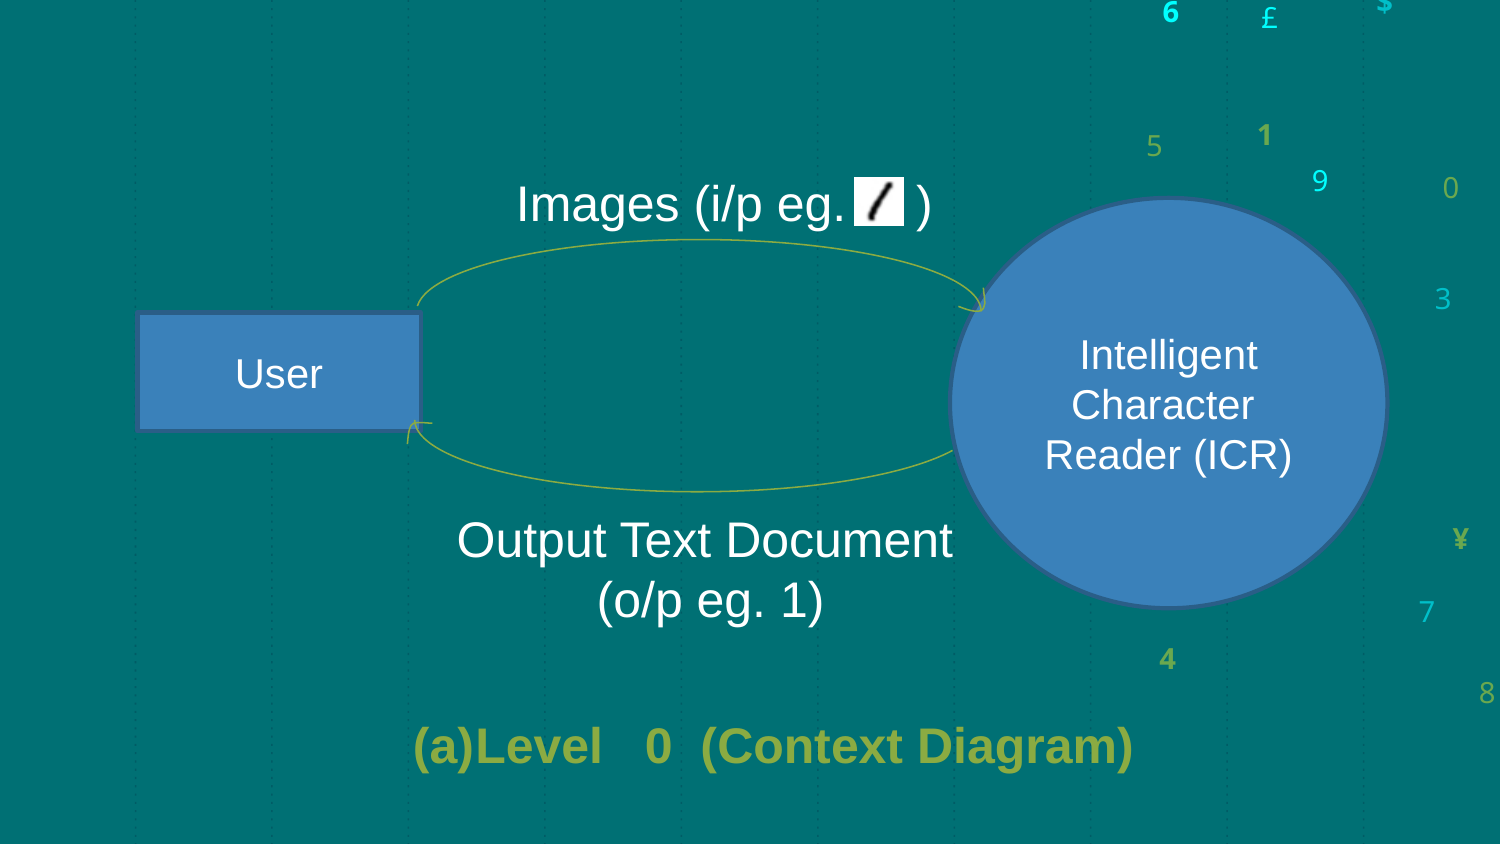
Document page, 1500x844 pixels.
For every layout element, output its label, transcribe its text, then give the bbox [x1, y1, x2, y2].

text_box Output Text Document (o/p eg. 1) [441, 499, 1113, 576]
text_box Images (i/p eg. ) [500, 163, 950, 240]
text_box User [137, 312, 421, 432]
text_box Intelligent Character Reader (ICR) [949, 197, 1388, 609]
text_box Level 0 (Context Diagram) [385, 706, 1211, 782]
picture [854, 177, 904, 226]
